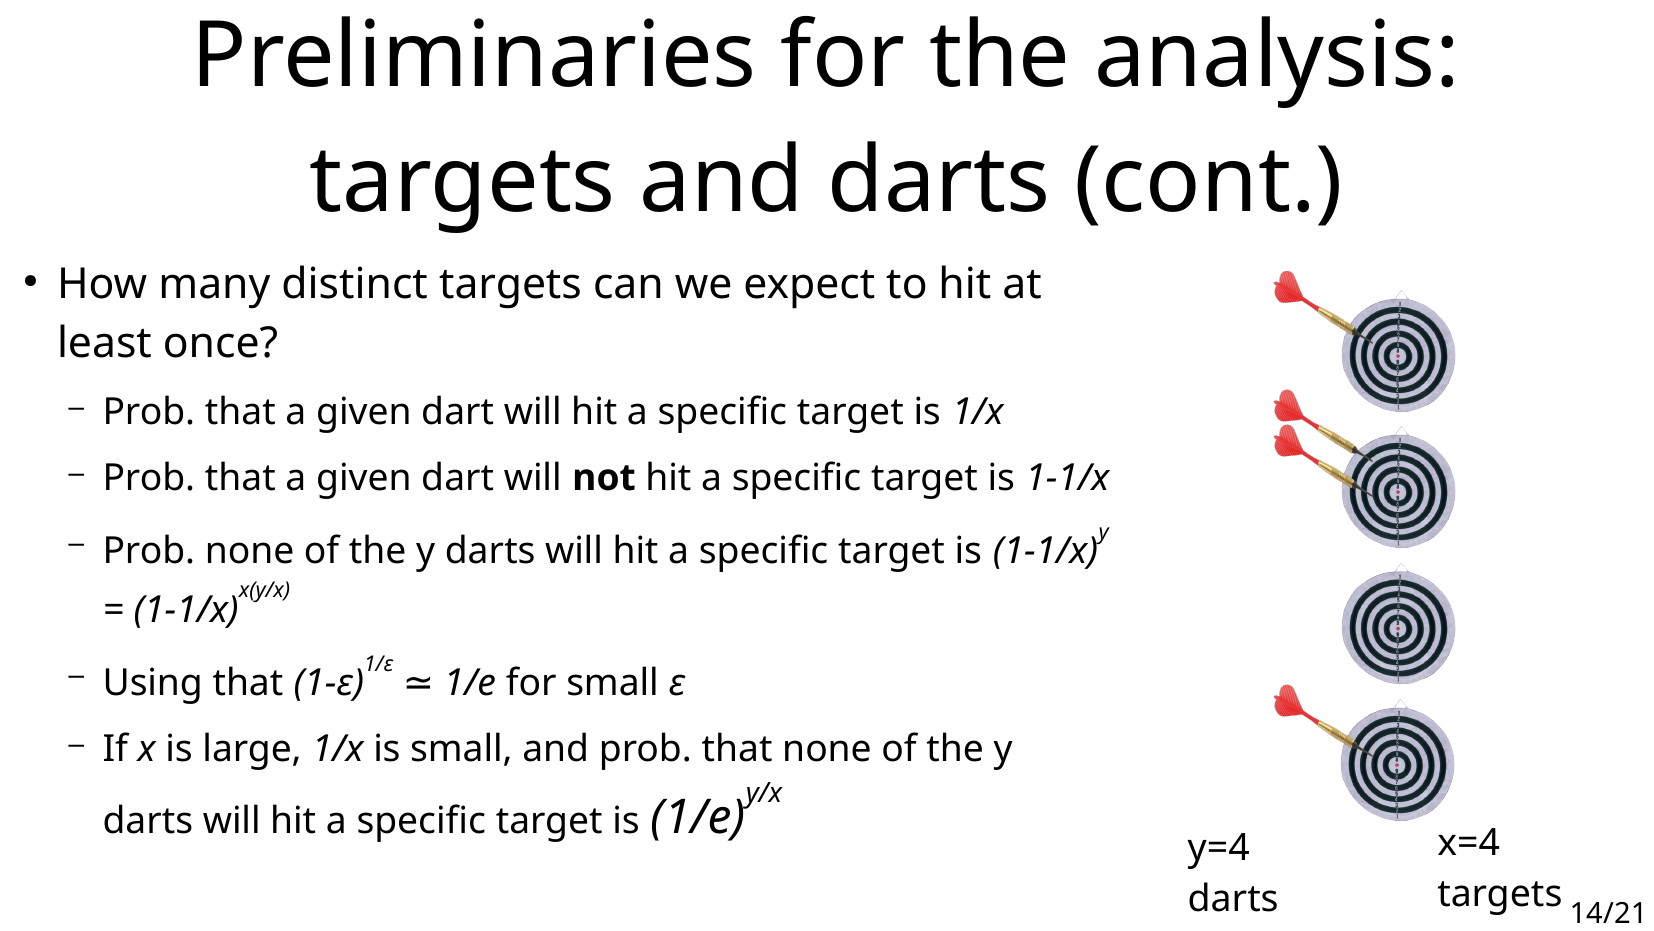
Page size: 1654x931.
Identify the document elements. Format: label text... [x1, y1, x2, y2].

picture [1267, 248, 1486, 852]
text_box x=4 targets [1422, 808, 1639, 876]
text_box y=4 darts [1172, 812, 1358, 881]
list How many distinct targets can we expect to hit at least once? Prob. that a given dart will hit a specific target is 1/x Prob. that a given dart will not hit a specific target is 1-1/x Prob. none of the y darts will hit a specific target is (1-1/x)y = (1-1/x)x(y/x) Using that (1-ε)1/ε ≃ 1/e for small ε If x is large, 1/x is small, and prob. that none of the y darts will hit a specific target is (1/e)y/x [11, 253, 1111, 871]
title Preliminaries for the analysis: targets and darts (cont.) [82, 0, 1571, 243]
